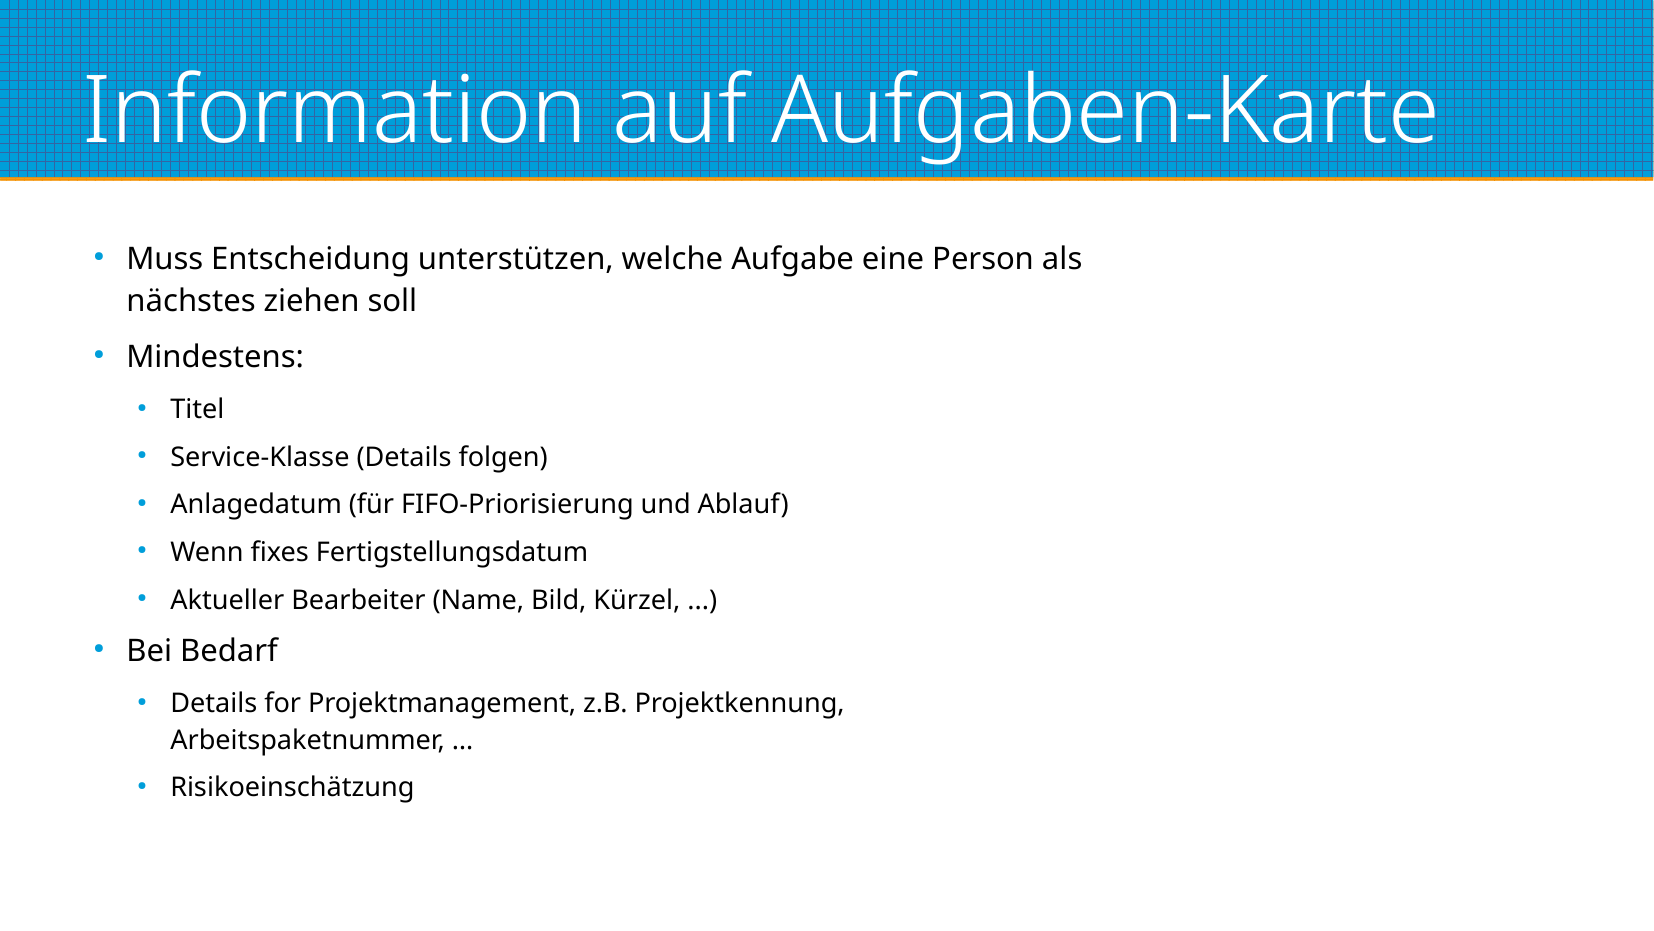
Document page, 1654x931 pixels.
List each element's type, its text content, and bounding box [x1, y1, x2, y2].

title Information auf Aufgaben-Karte [82, 14, 1571, 171]
list Muss Entscheidung unterstützen, welche Aufgabe eine Person als nächstes ziehen soll Mindestens: Titel Service-Klasse (Details folgen) Anlagedatum (für FIFO-Priorisierung und Ablauf) Wenn fixes Fertigstellungsdatum Aktueller Bearbeiter (Name, Bild, Kürzel, ...) Bei Bedarf Details for Projektmanagement, z.B. Projektkennung, Arbeitspaketnummer, … Risikoeinschätzung [82, 236, 1123, 811]
